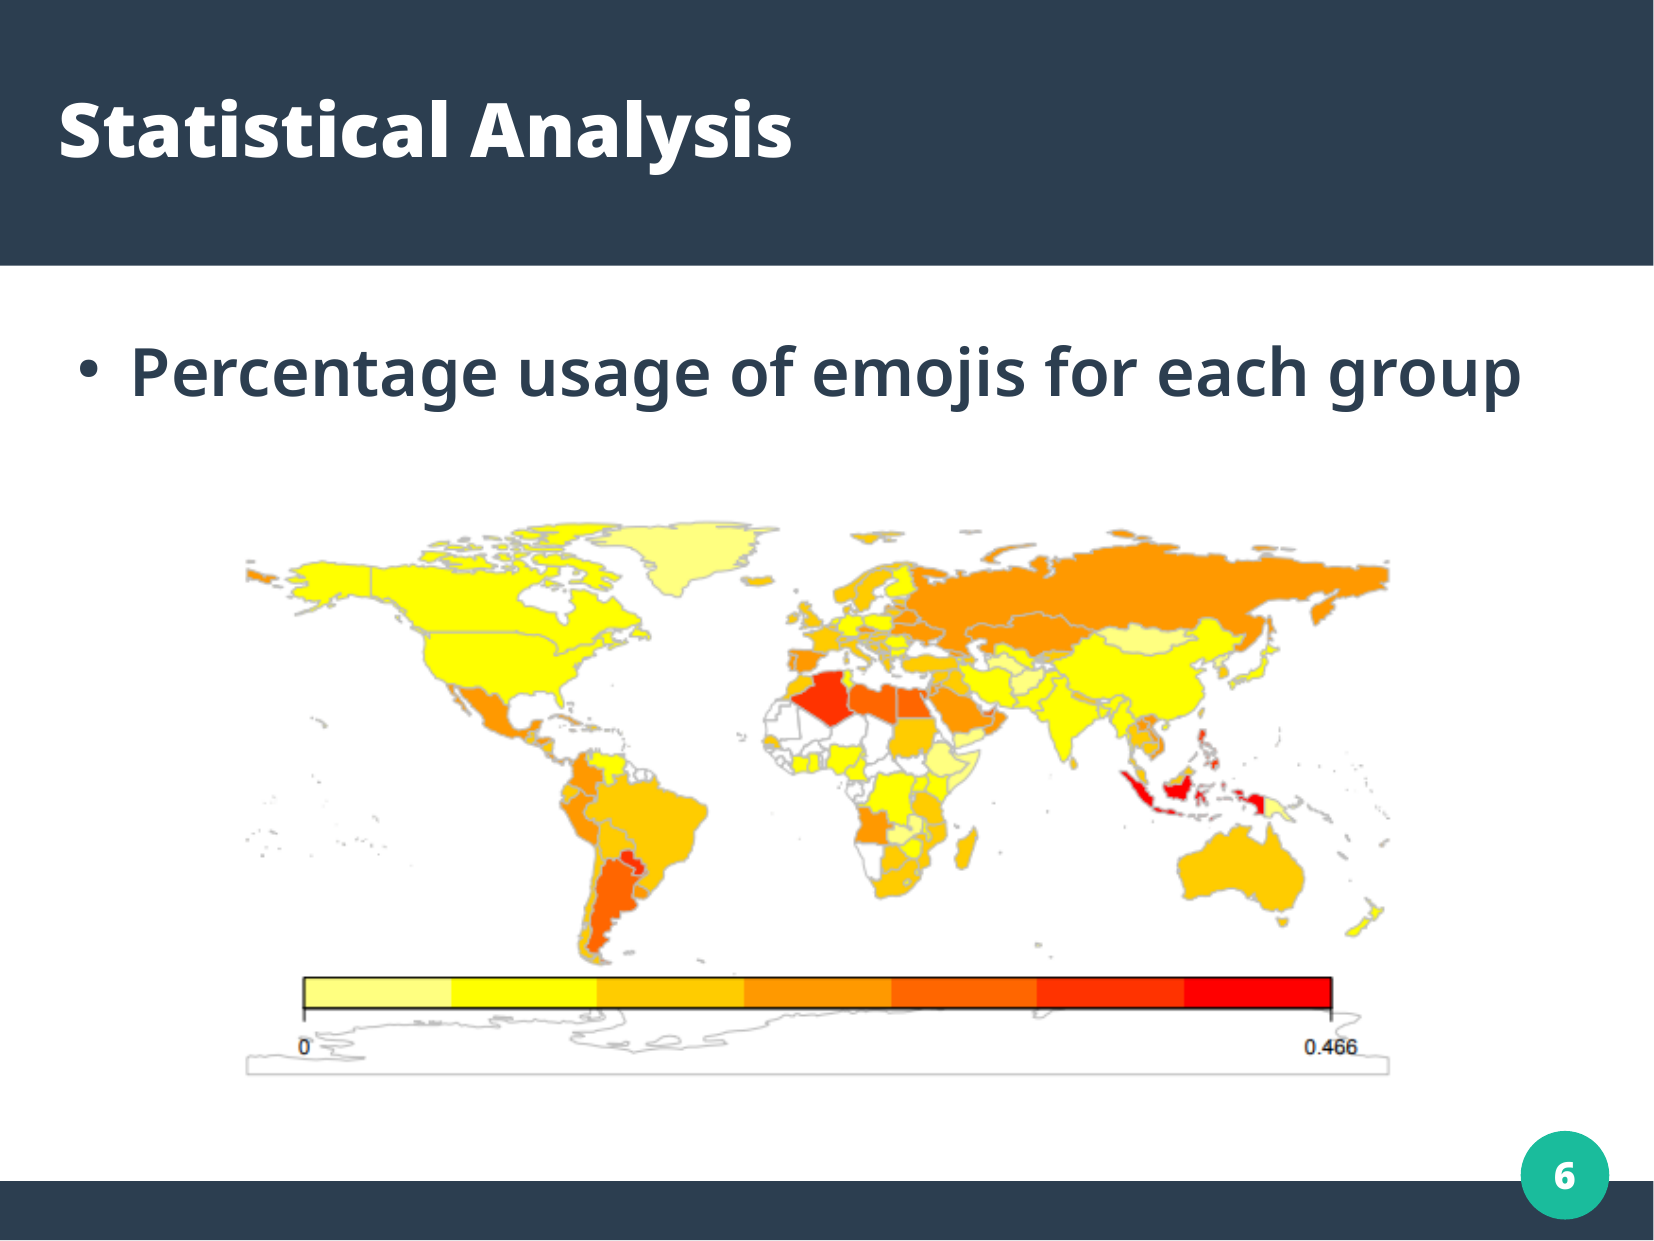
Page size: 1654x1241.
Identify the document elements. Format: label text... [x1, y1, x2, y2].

picture [210, 494, 1432, 1104]
title Statistical Analysis [59, 49, 1595, 207]
list Percentage usage of emojis for each group [59, 324, 1595, 1152]
